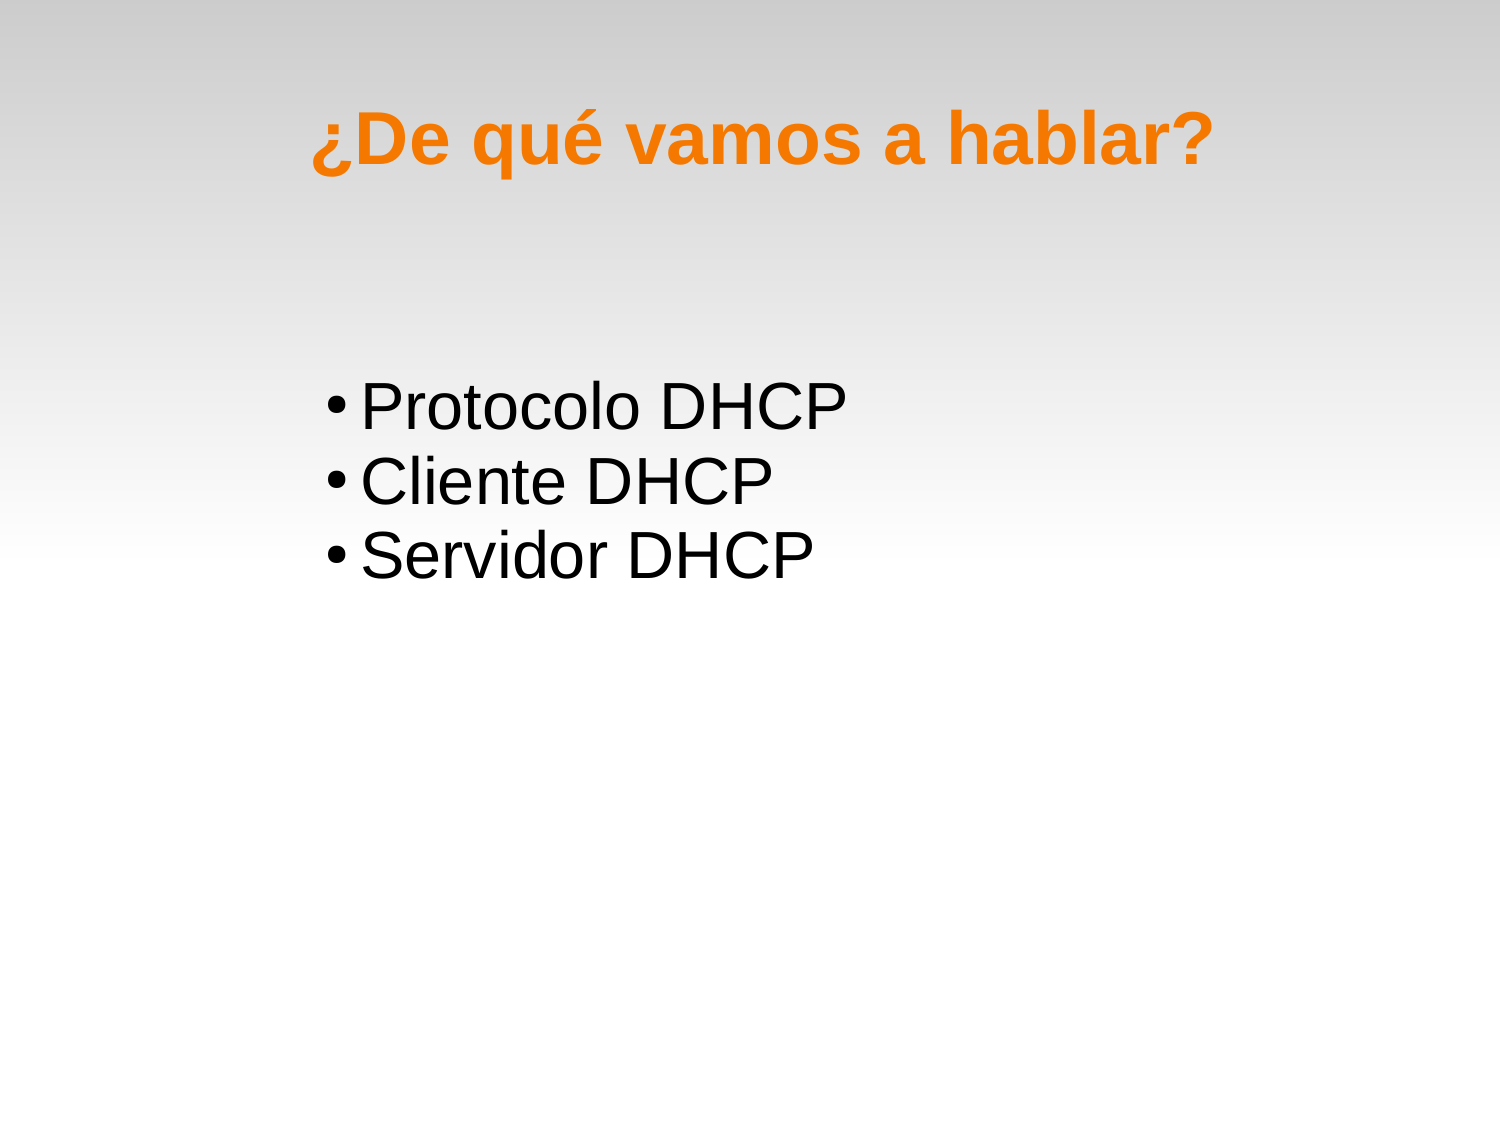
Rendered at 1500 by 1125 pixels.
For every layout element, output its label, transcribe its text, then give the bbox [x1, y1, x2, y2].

title ¿De qué vamos a hablar? [75, 44, 1425, 233]
subtitle Protocolo DHCP Cliente DHCP Servidor DHCP [324, 178, 1445, 709]
